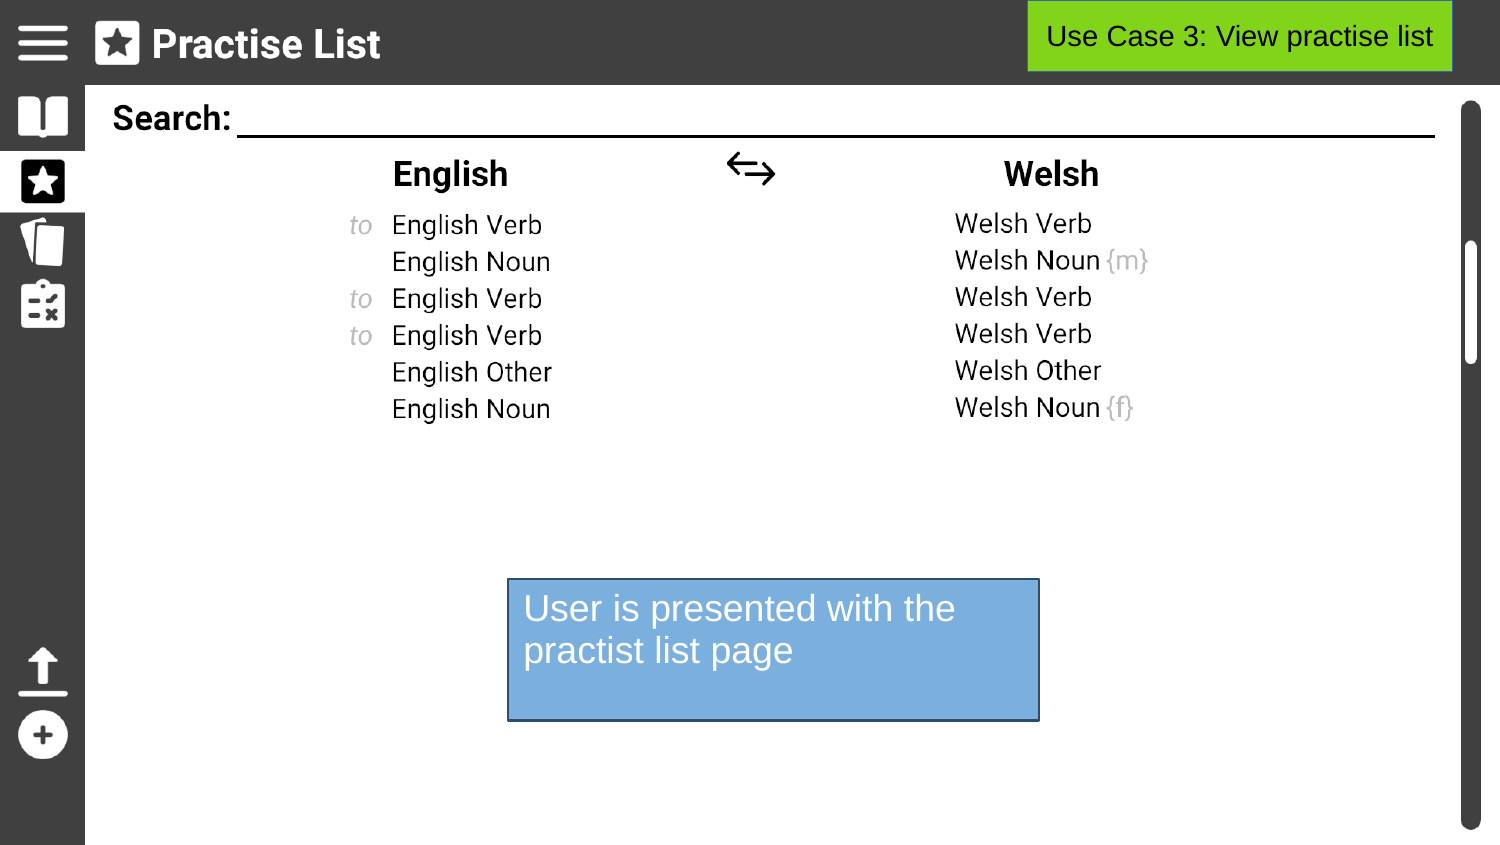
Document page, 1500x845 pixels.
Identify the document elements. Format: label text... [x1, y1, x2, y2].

text_box User is presented with the practist list page [507, 578, 1040, 721]
picture [0, 0, 1500, 845]
text_box Use Case 3: View practise list [1027, 0, 1453, 72]
